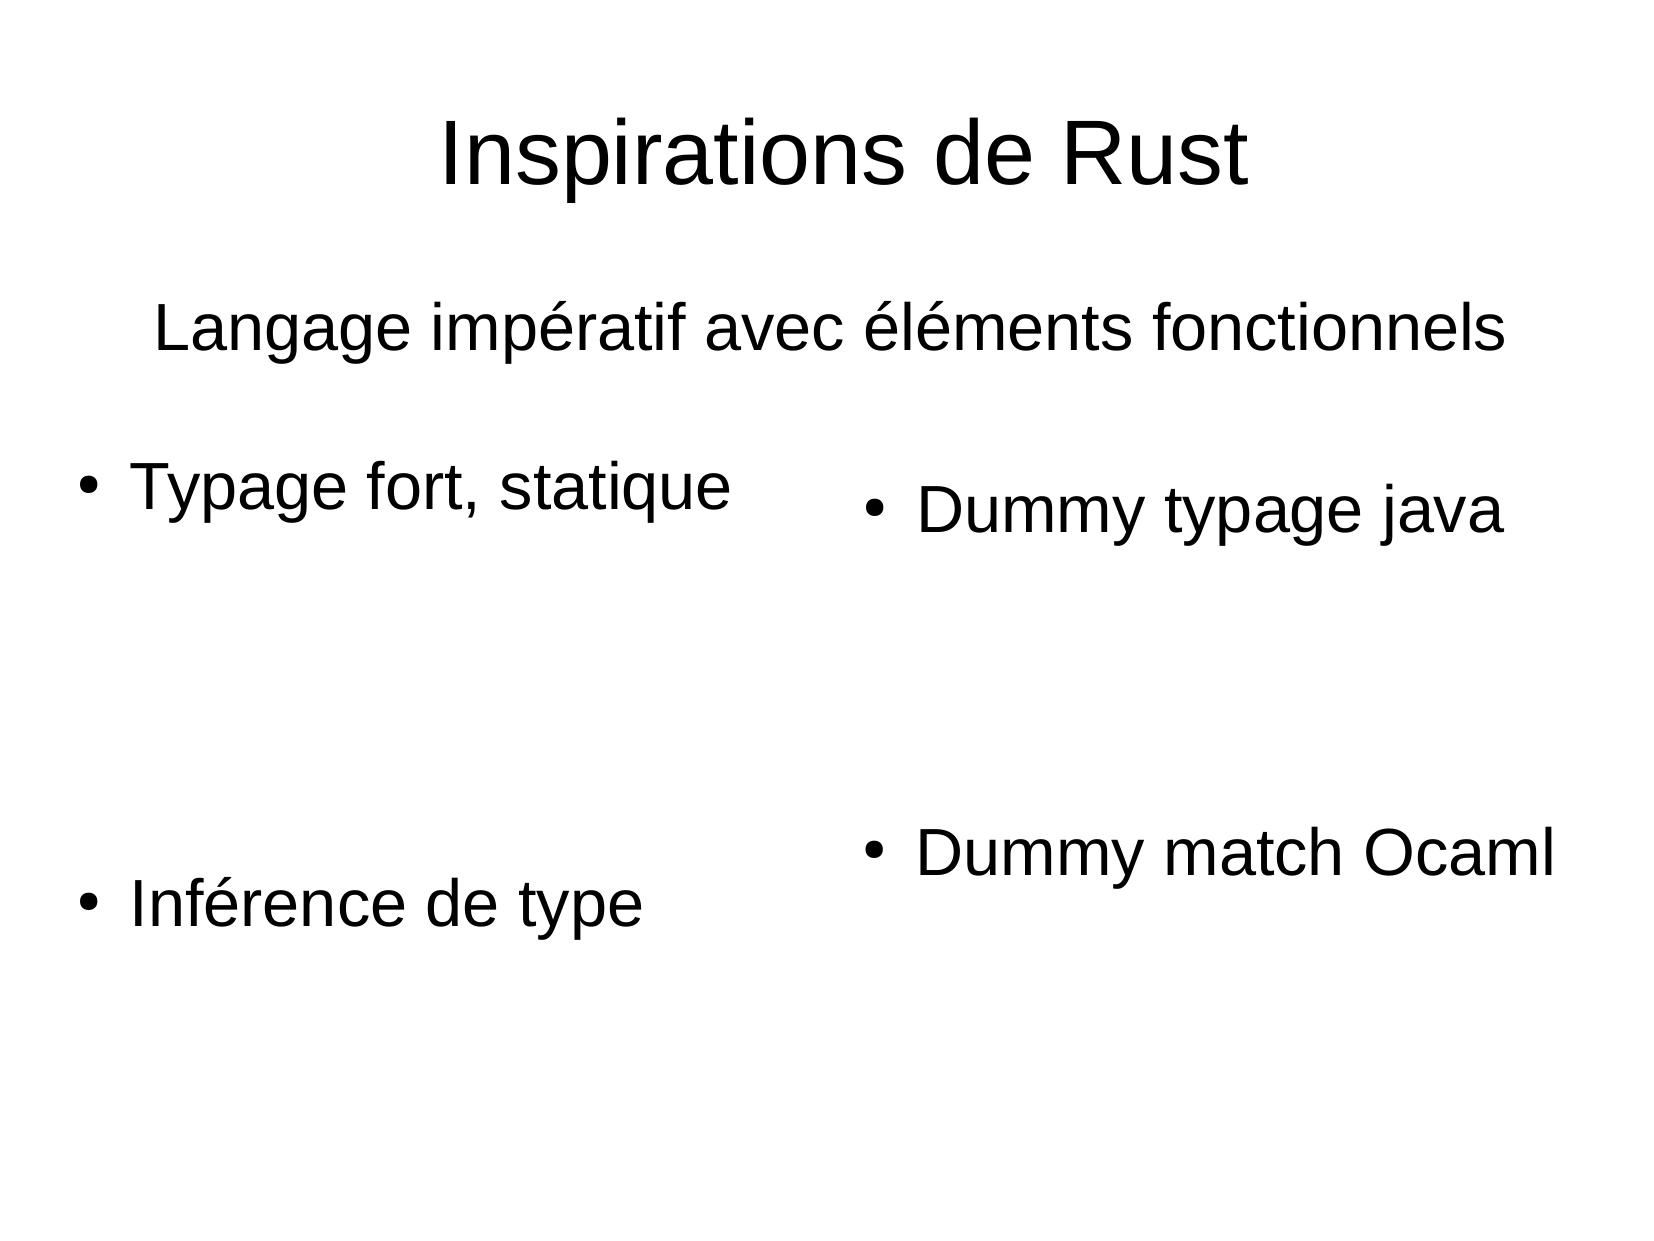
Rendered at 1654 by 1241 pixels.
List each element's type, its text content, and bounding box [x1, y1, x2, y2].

list Typage fort, statique Inférence de type [59, 448, 786, 1182]
title Inspirations de Rust [82, 49, 1571, 257]
list Dummy typage java [845, 471, 1572, 815]
list Dummy match Ocaml [844, 814, 1571, 1158]
list Langage impératif avec éléments fonctionnels [82, 290, 1571, 449]
